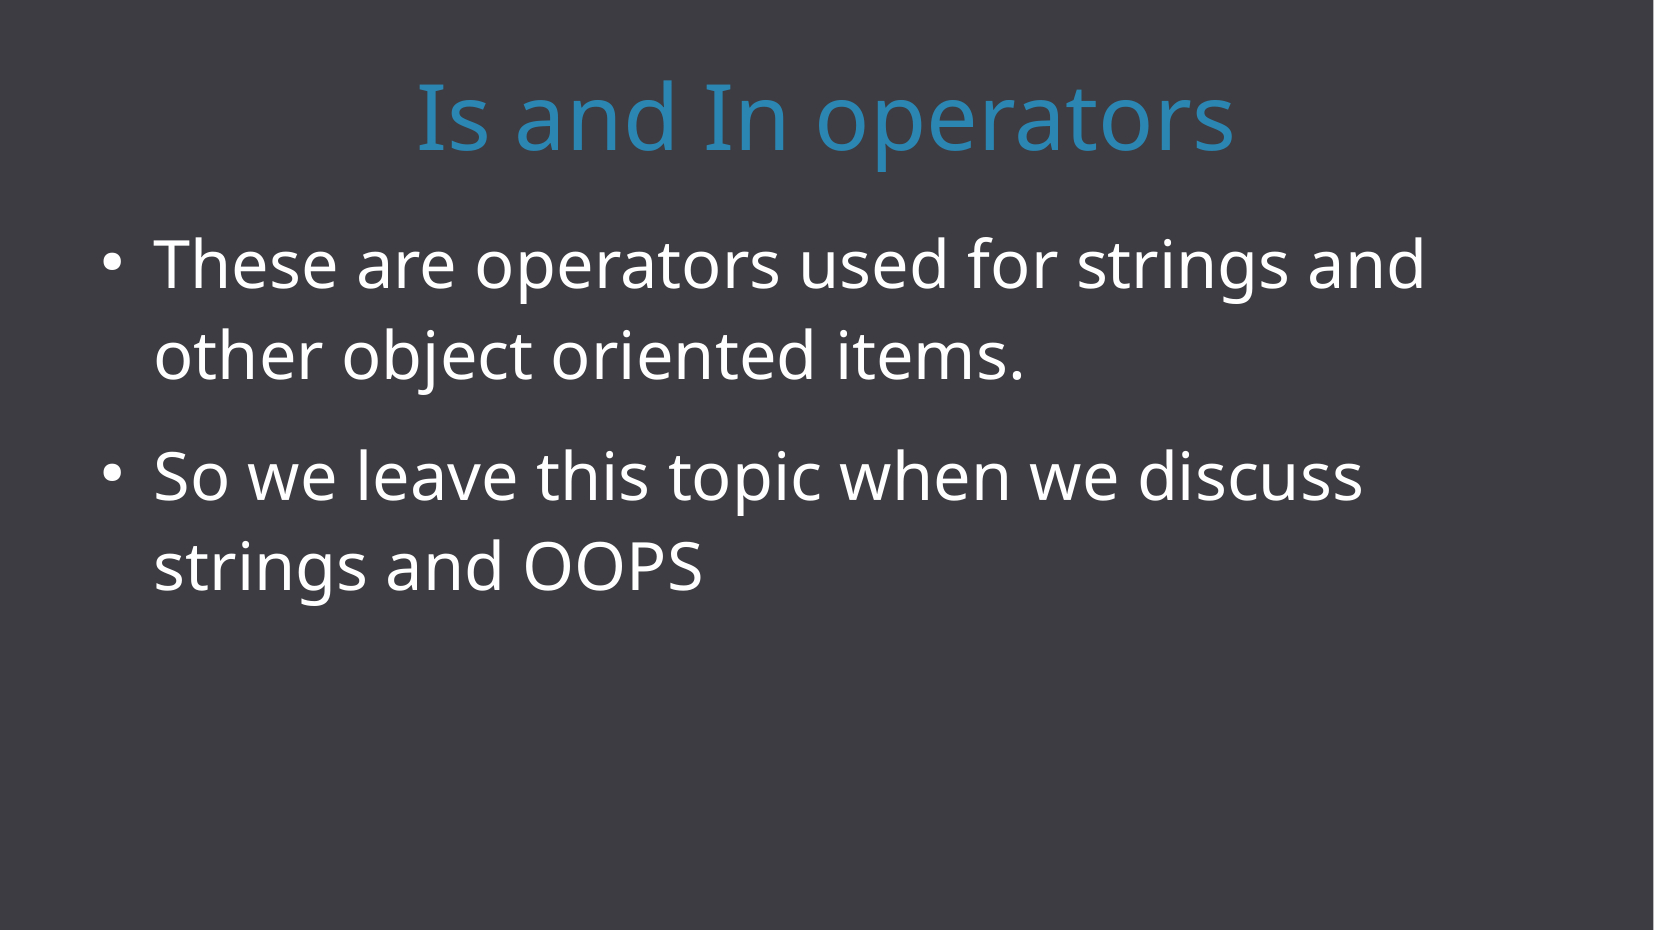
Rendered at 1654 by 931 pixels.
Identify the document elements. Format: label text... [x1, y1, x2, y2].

title Is and In operators [82, 37, 1571, 193]
list These are operators used for strings and other object oriented items. So we leave this topic when we discuss strings and OOPS [82, 217, 1571, 758]
